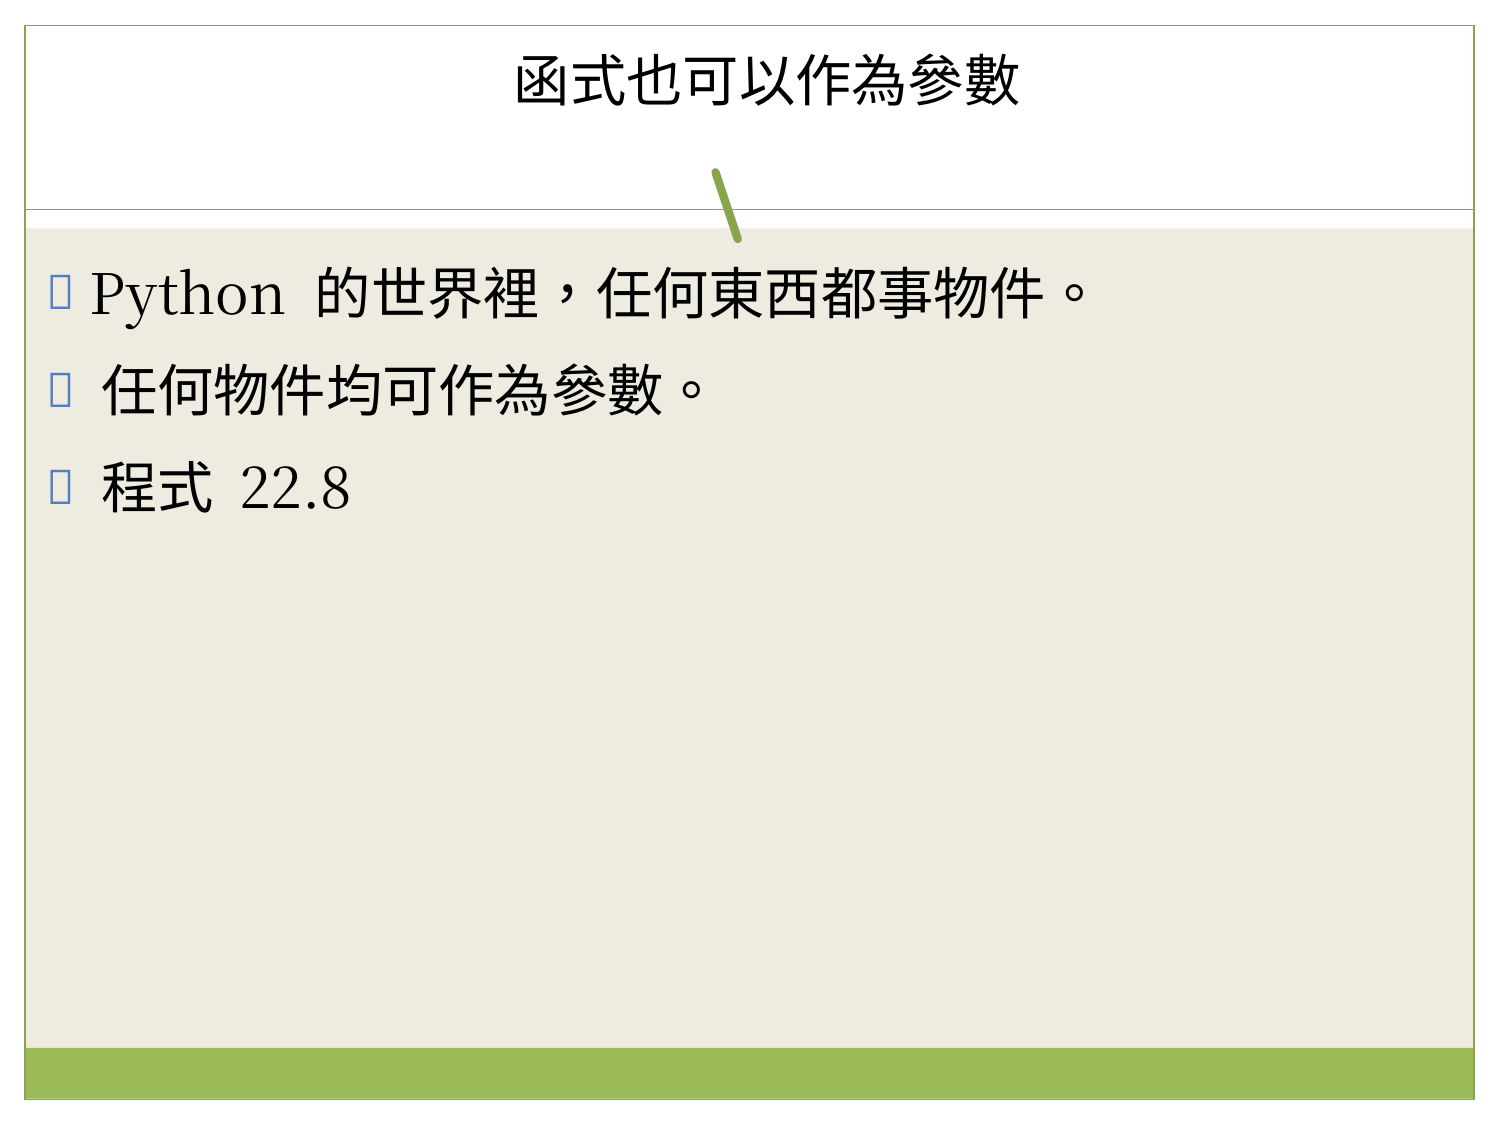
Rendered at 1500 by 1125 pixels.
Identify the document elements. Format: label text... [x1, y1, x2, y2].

title 函式也可以作為參數 [49, 37, 1450, 162]
list Python 的世界裡，任何東西都事物件。 任何物件均可作為參數。 程式 22.8 [31, 250, 1427, 1001]
